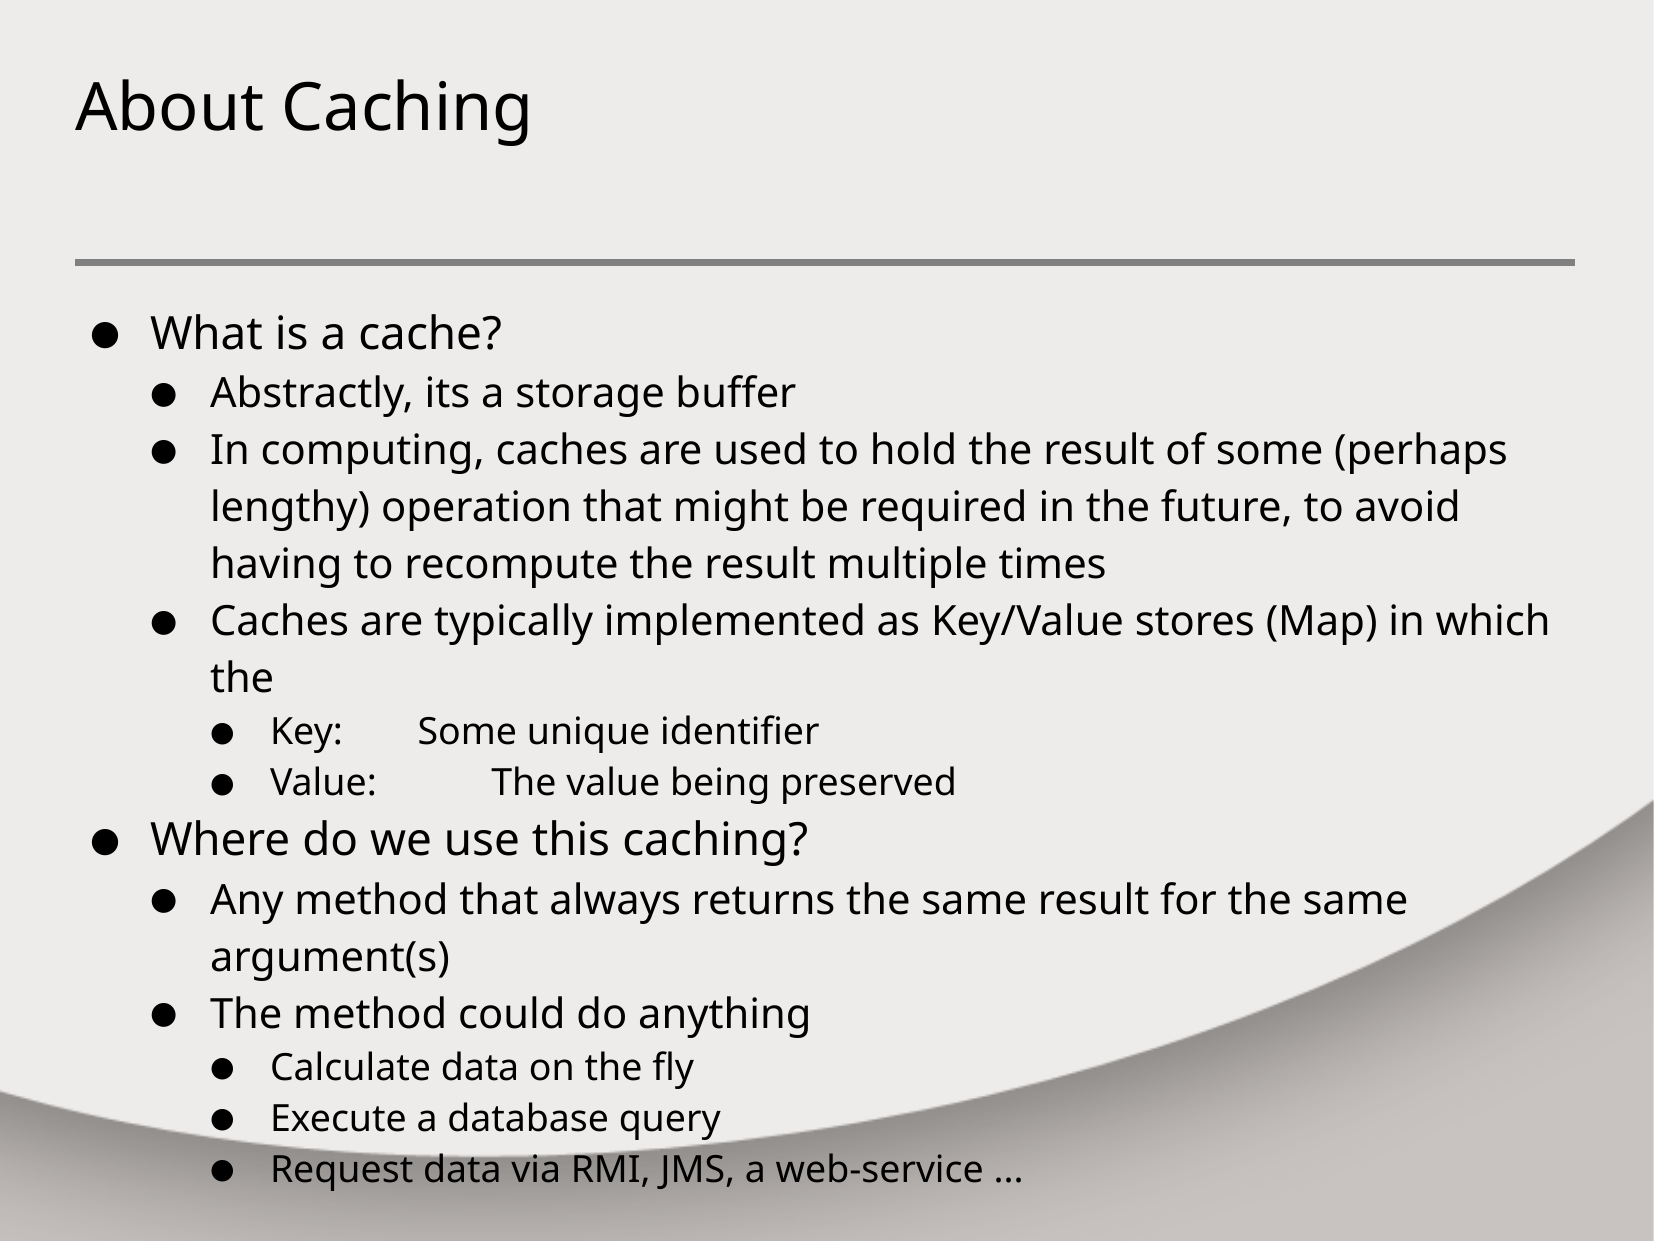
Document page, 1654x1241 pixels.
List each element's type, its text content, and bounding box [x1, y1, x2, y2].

picture [0, 0, 1654, 1241]
list What is a cache? Abstractly, its a storage buffer In computing, caches are used to hold the result of some (perhaps lengthy) operation that might be required in the future, to avoid having to recompute the result multiple times Caches are typically implemented as Key/Value stores (Map) in which the Key: Some unique identifier Value: The value being preserved Where do we use this caching? Any method that always returns the same result for the same argument(s) The method could do anything Calculate data on the fly Execute a database query Request data via RMI, JMS, a web-service ... [90, 300, 1565, 1152]
title About Caching [75, 75, 1576, 226]
